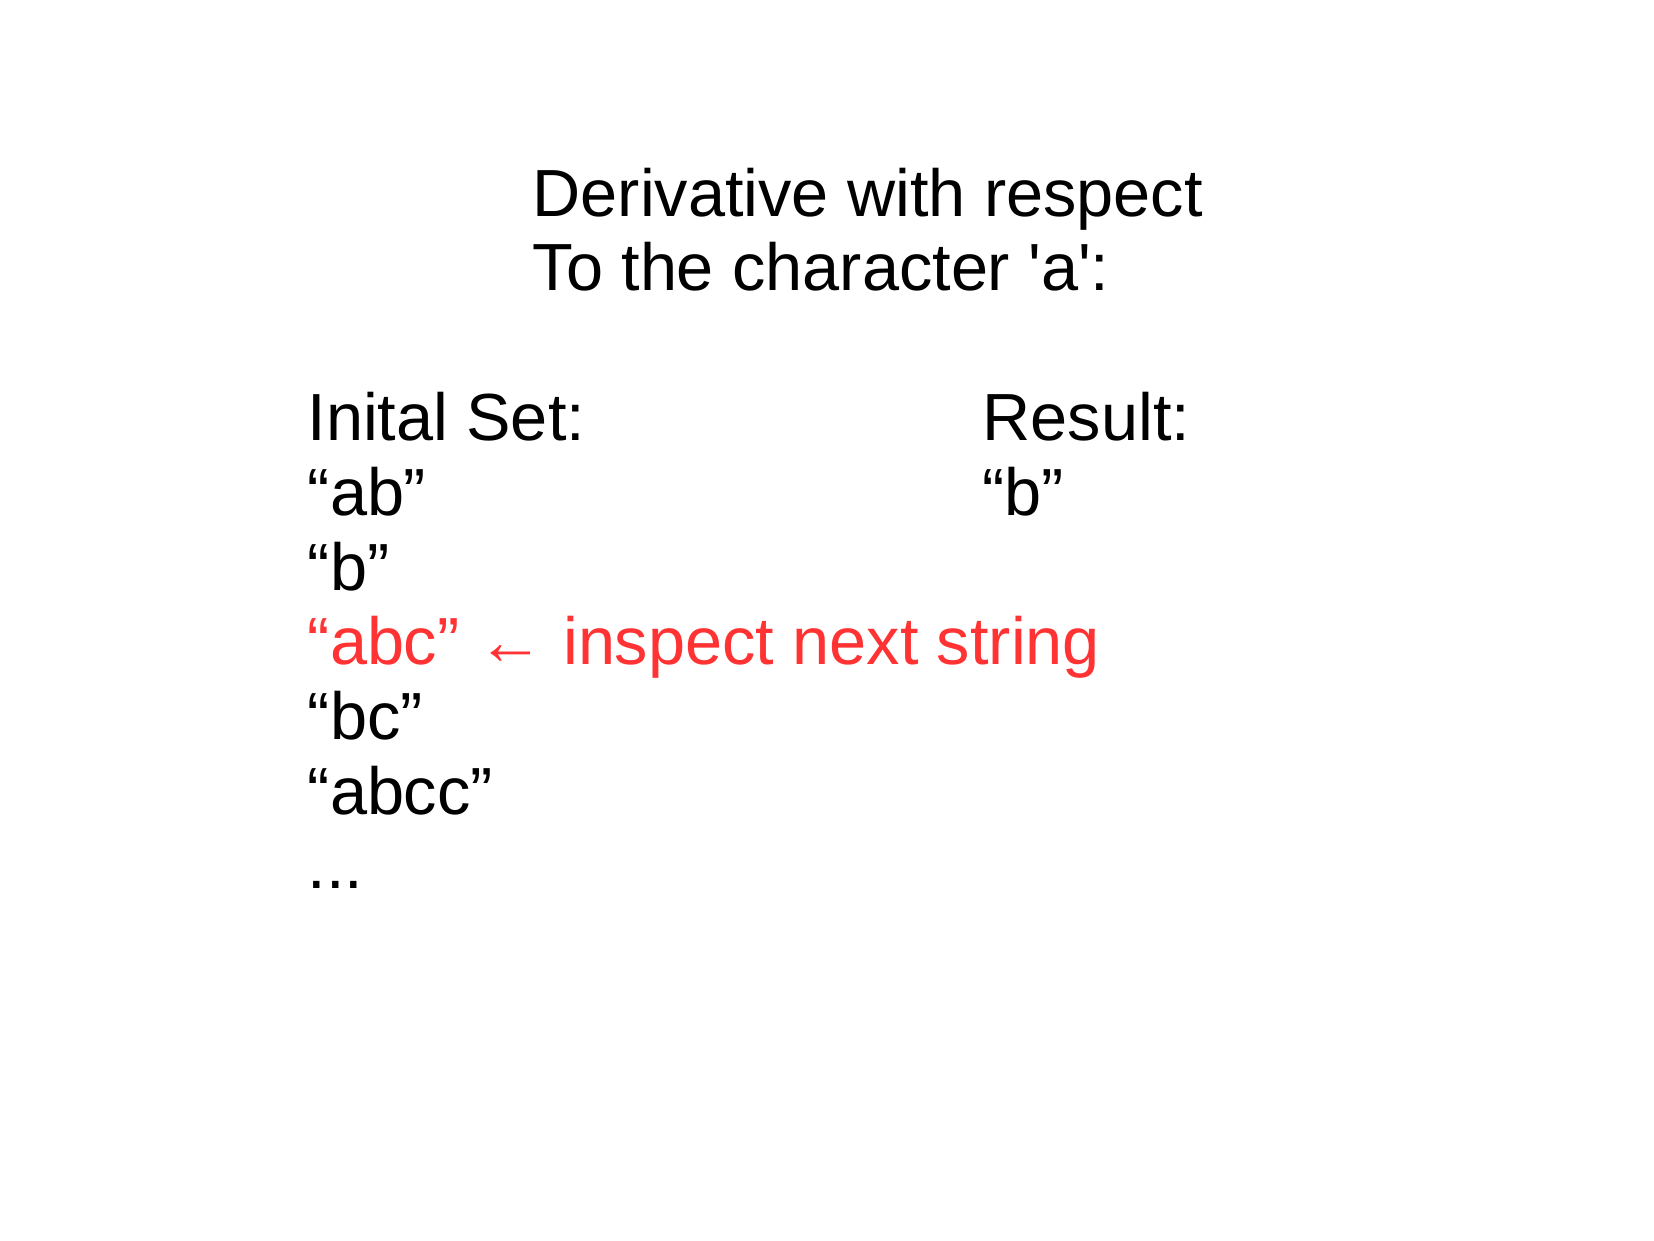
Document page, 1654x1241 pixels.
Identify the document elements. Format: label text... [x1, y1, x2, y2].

subtitle Derivative with respect To the character 'a': Inital Set: Result: “ab” “b” “b” “abc” ← inspect next string “bc” “abcc” ... [82, 49, 1571, 1010]
